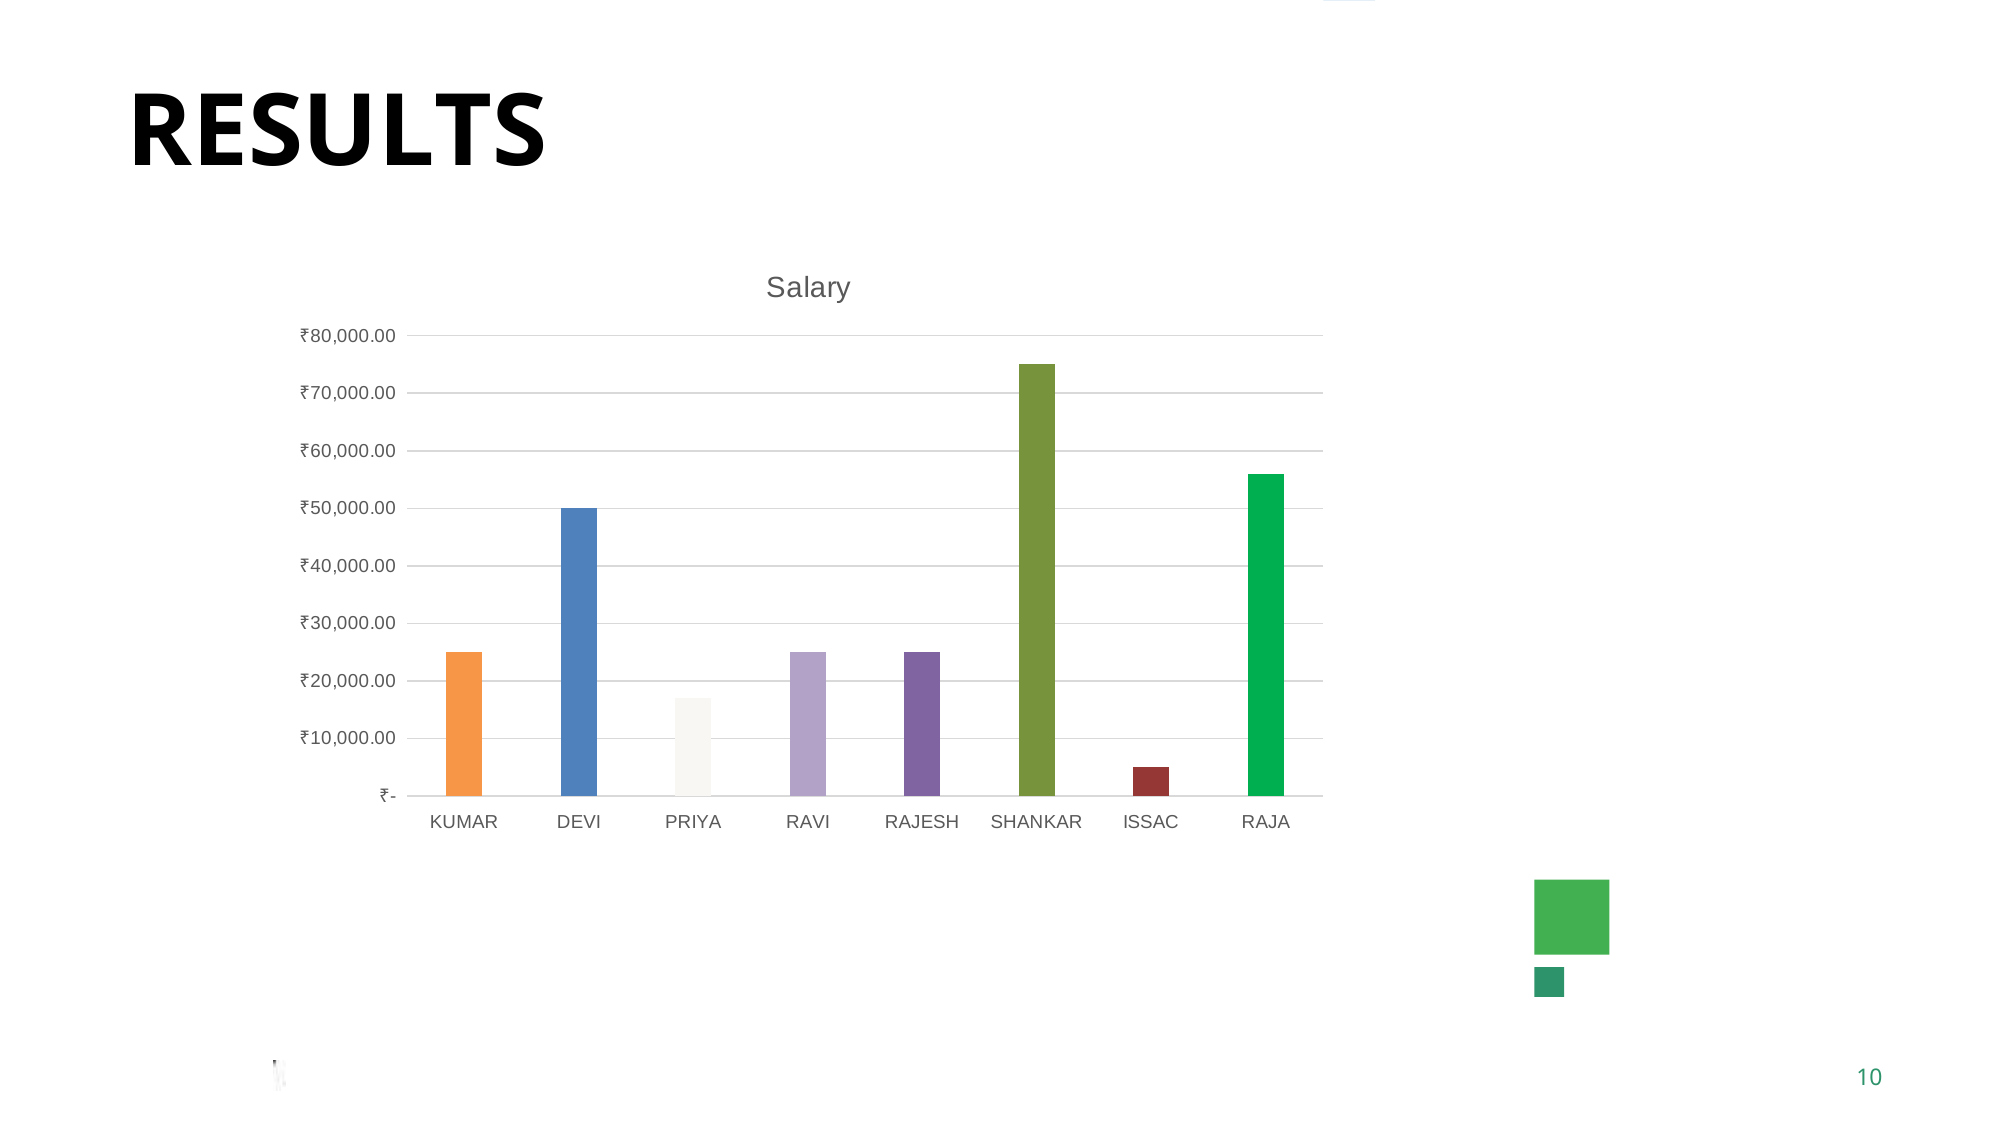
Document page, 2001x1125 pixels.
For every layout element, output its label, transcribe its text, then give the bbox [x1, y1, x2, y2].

text_box [1534, 967, 1565, 997]
picture [273, 1060, 286, 1091]
title RESULTS [123, 63, 587, 188]
chart [273, 242, 1345, 845]
text_box 10 [1849, 1061, 1888, 1094]
text_box [1534, 879, 1610, 955]
